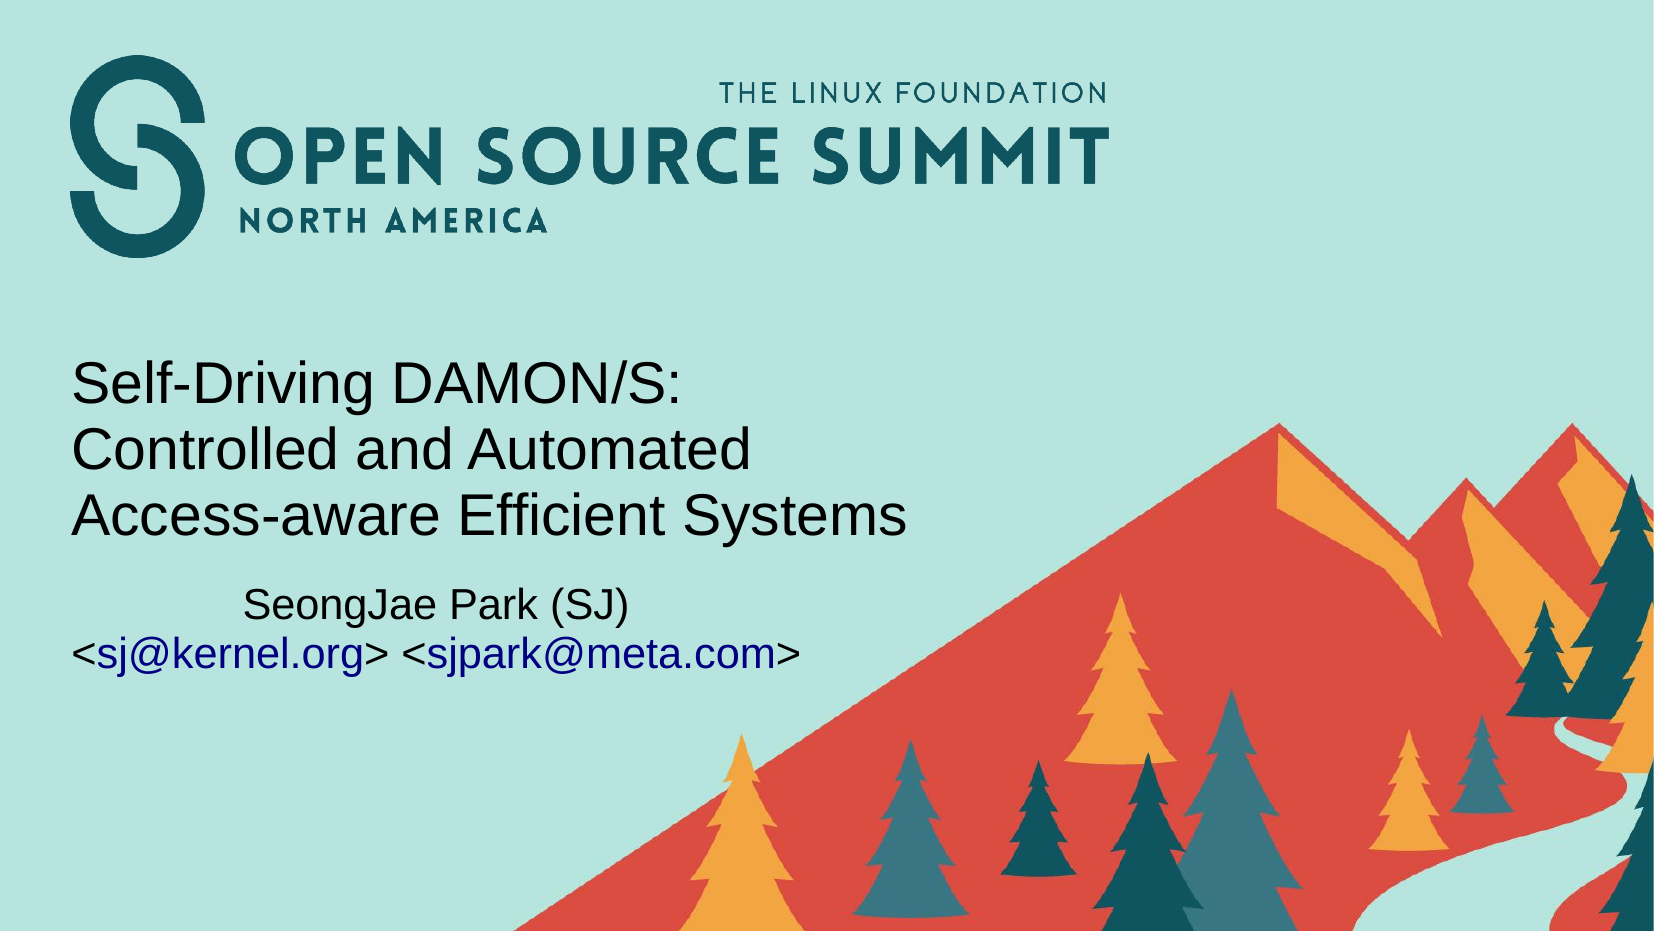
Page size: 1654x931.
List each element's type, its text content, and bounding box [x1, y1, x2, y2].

subtitle SeongJae Park (SJ) <sj@kernel.org> <sjpark@meta.com> [56, 565, 828, 709]
picture [0, 0, 1654, 931]
title Self-Driving DAMON/S: Controlled and Automated Access-aware Efficient Systems [56, 334, 1261, 566]
